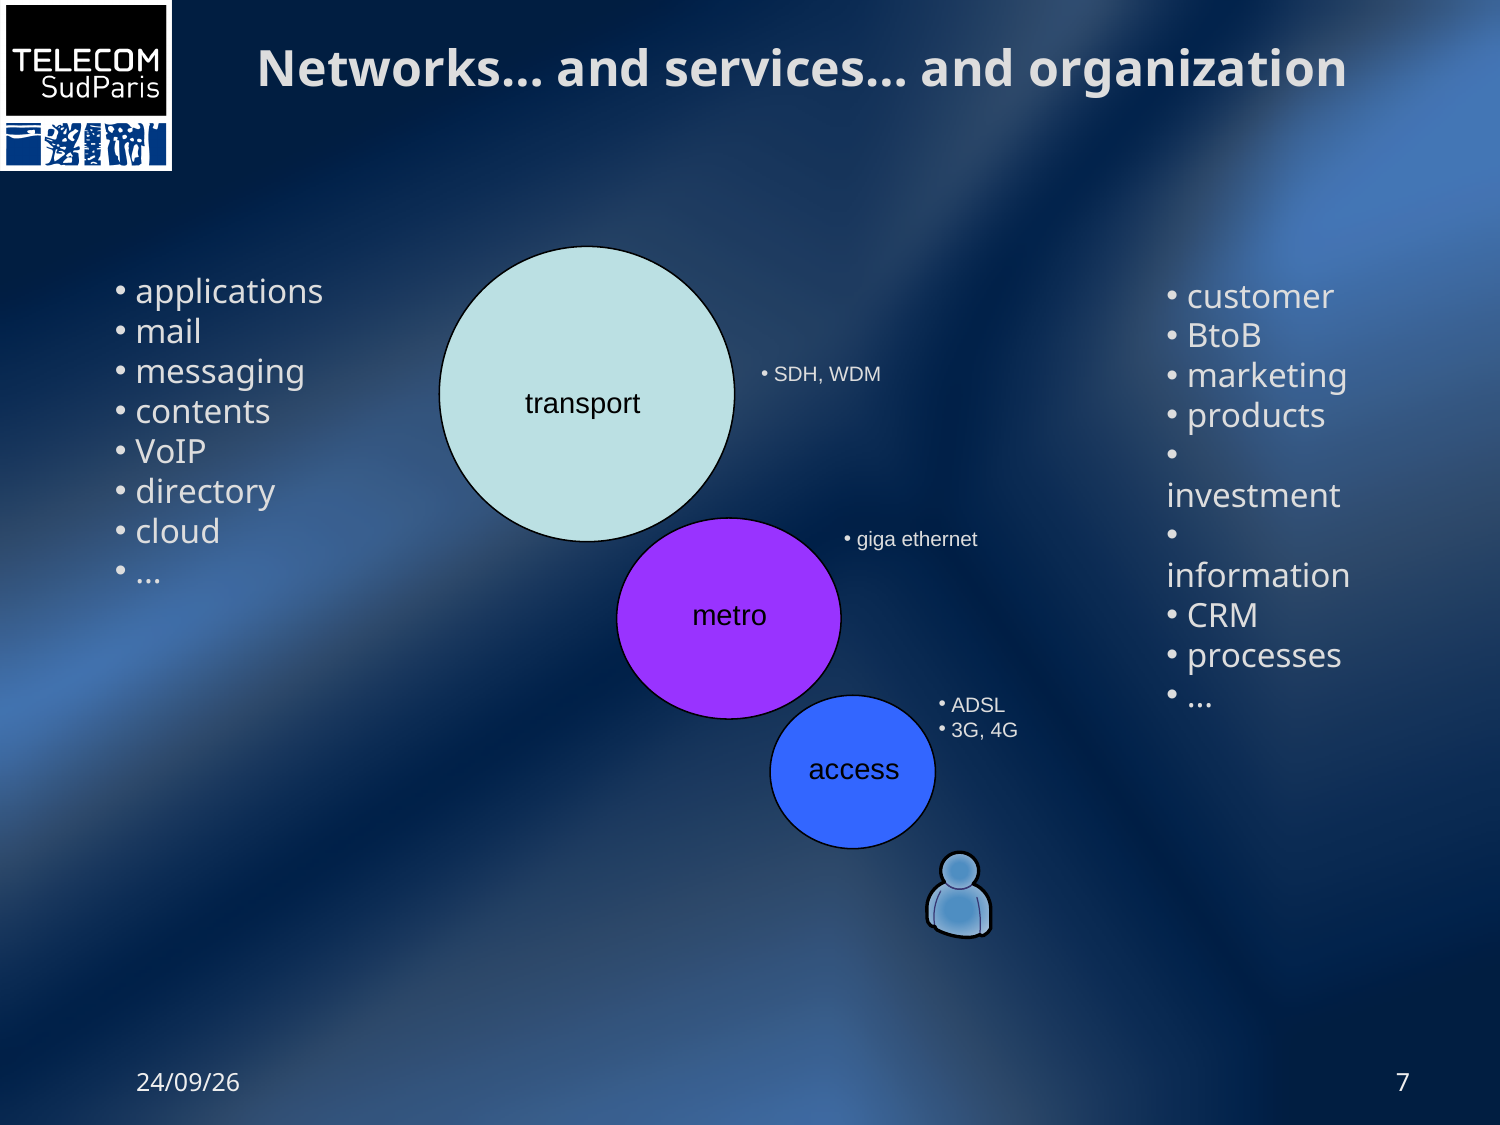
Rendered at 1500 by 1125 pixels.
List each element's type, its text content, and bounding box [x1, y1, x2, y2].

text_box ADSL 3G, 4G [923, 683, 1034, 749]
picture [0, 0, 1500, 1125]
text_box [439, 246, 735, 542]
title Networks… and services… and organization [242, 7, 1436, 126]
text_box customer BtoB marketing products investment information CRM processes … [1151, 267, 1368, 722]
chart [923, 848, 995, 941]
text_box access [793, 742, 915, 793]
text_box [616, 517, 842, 720]
text_box transport [510, 376, 656, 427]
text_box giga ethernet [829, 517, 993, 559]
text_box applications mail messaging contents VoIP directory cloud … [100, 262, 339, 598]
text_box SDH, WDM [746, 352, 896, 394]
text_box [770, 695, 936, 849]
text_box metro [677, 589, 783, 640]
